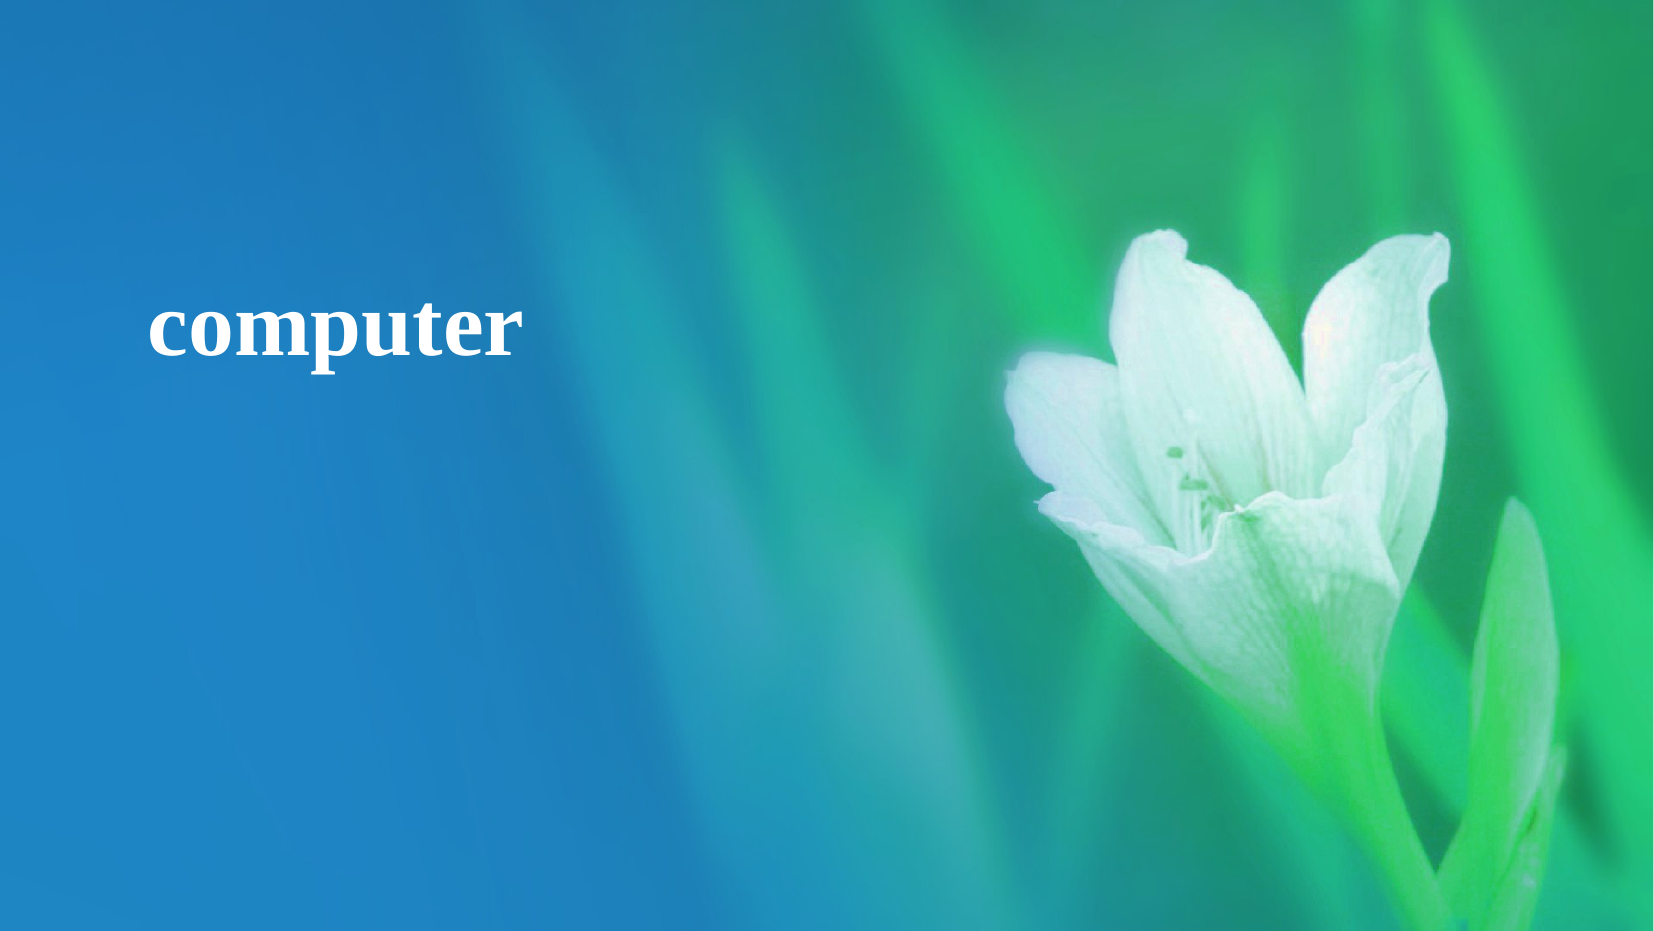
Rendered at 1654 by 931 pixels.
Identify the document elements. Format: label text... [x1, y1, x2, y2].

title computer [147, 177, 1565, 473]
picture [0, 0, 1654, 931]
